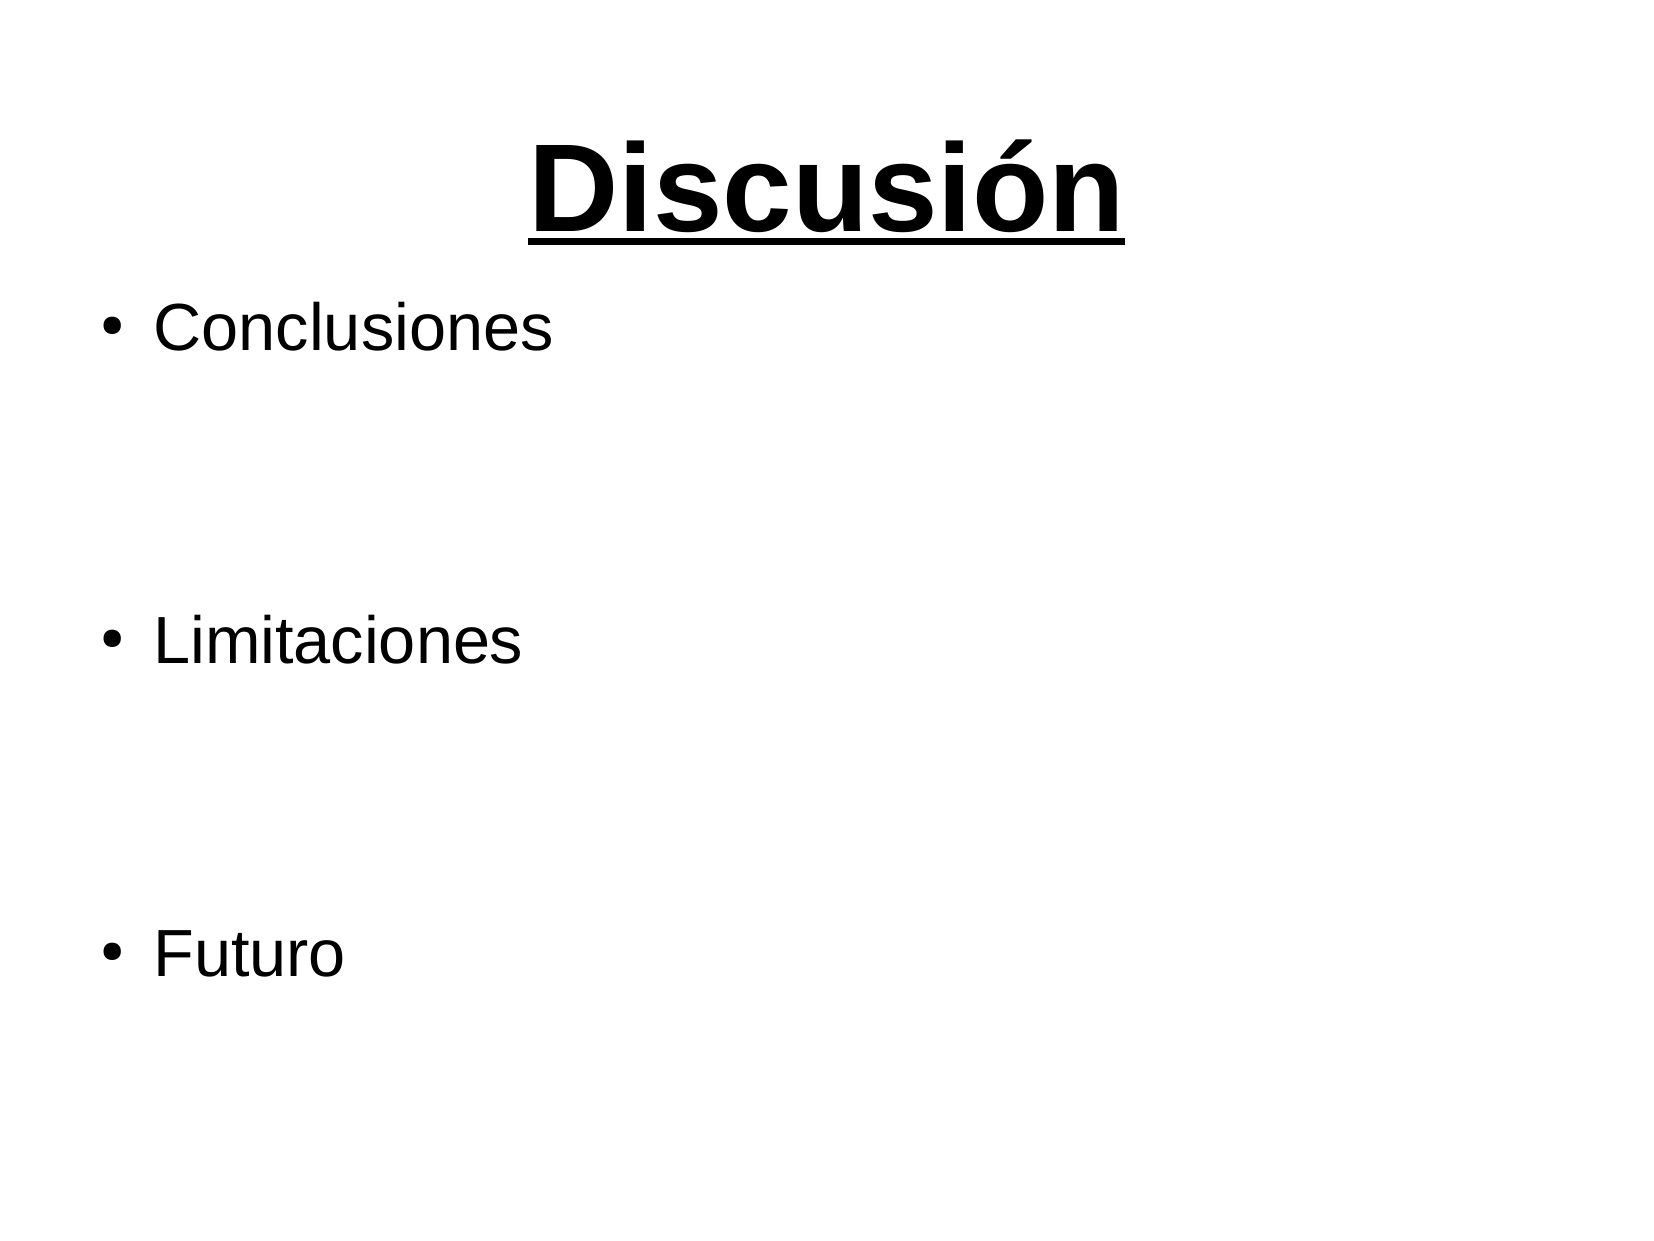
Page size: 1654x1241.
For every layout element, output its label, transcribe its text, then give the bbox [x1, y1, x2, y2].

title Discusión [82, 49, 1571, 257]
list Conclusiones Limitaciones Futuro [82, 290, 1571, 1182]
